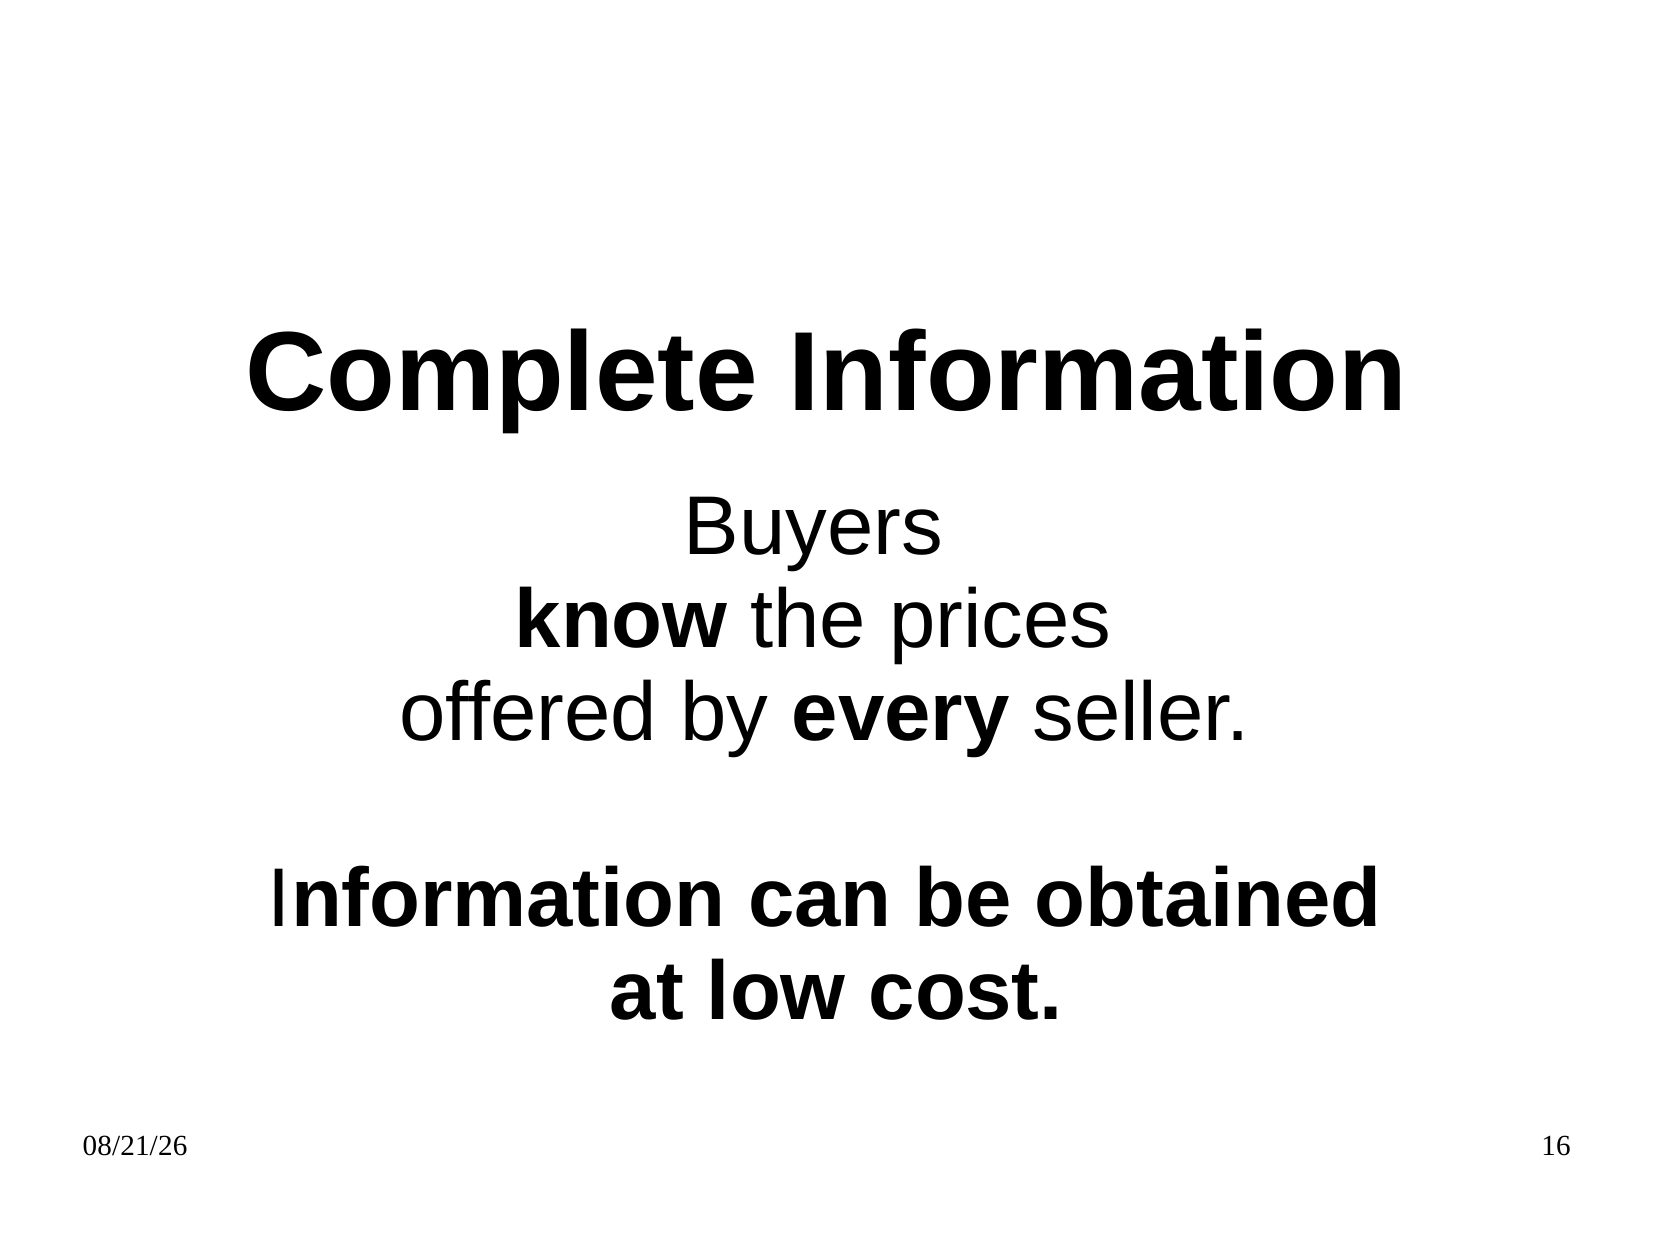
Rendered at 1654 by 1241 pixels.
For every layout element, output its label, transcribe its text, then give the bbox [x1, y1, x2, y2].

title Complete Information [82, 267, 1571, 476]
subtitle Buyers know the prices offered by every seller. Information can be obtained at low cost. [80, 479, 1570, 1038]
